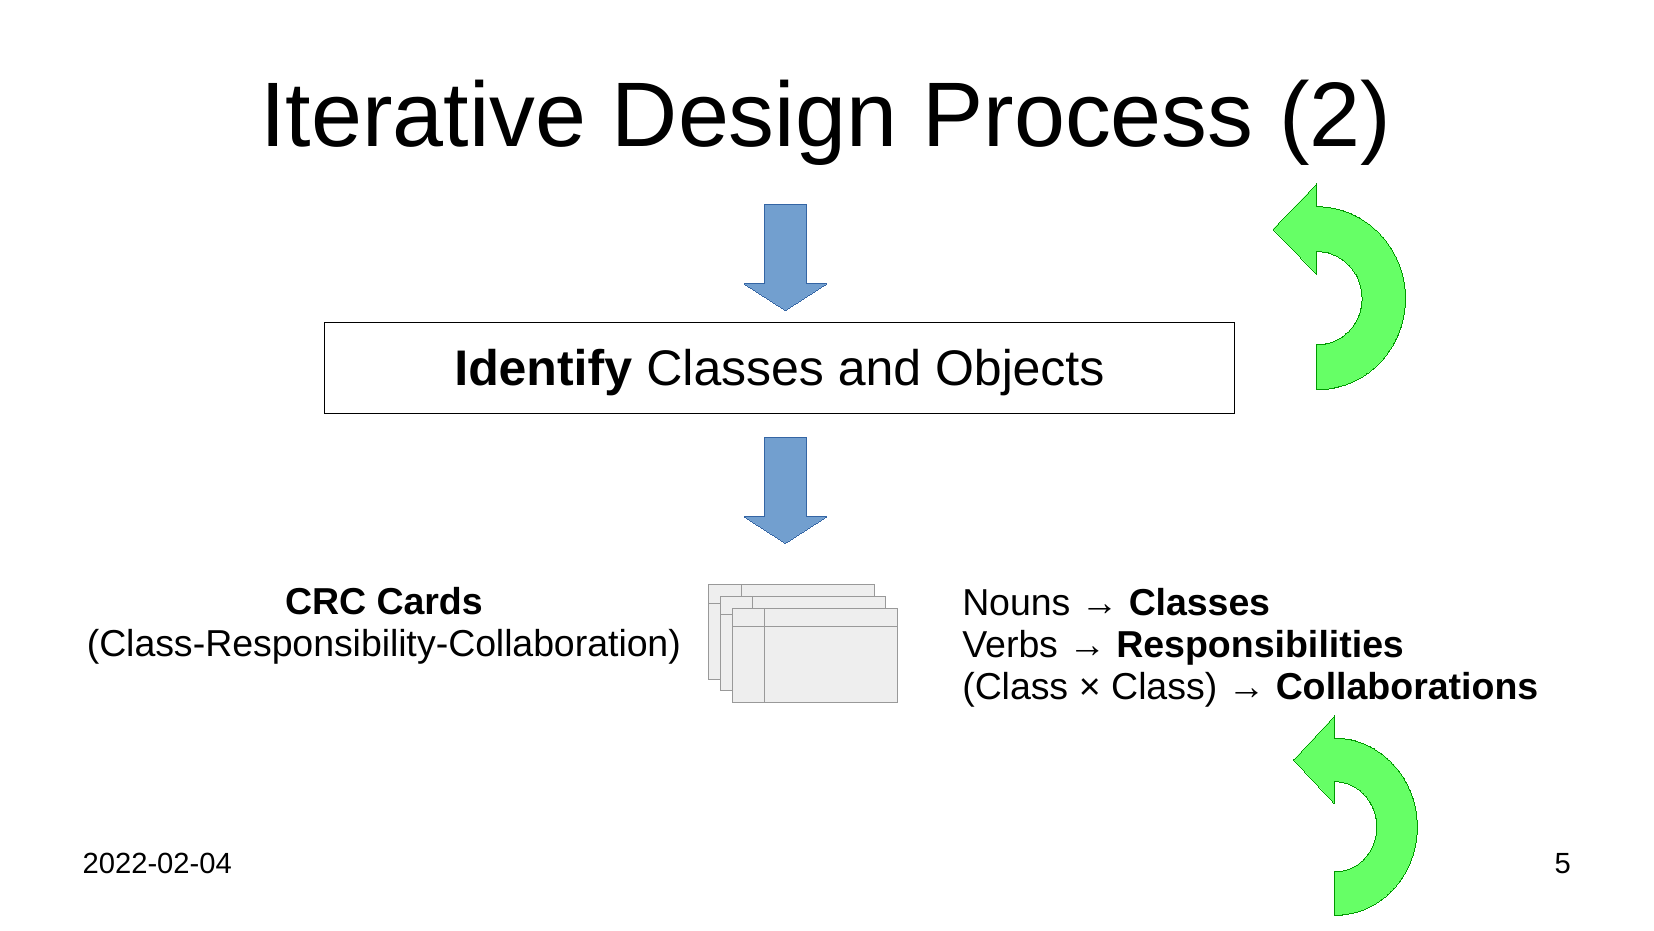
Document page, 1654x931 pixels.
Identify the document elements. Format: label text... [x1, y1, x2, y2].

text_box [708, 584, 898, 703]
text_box CRC Cards (Class-Responsibility-Collaboration) [59, 572, 709, 680]
text_box [1273, 183, 1406, 390]
title Iterative Design Process (2) [82, 37, 1571, 193]
text_box [744, 204, 827, 311]
text_box Identify Classes and Objects [324, 322, 1235, 414]
text_box [744, 437, 827, 544]
text_box [1293, 715, 1418, 916]
text_box Nouns → Classes Verbs → Responsibilities (Class × Class) → Collaborations [947, 573, 1554, 715]
